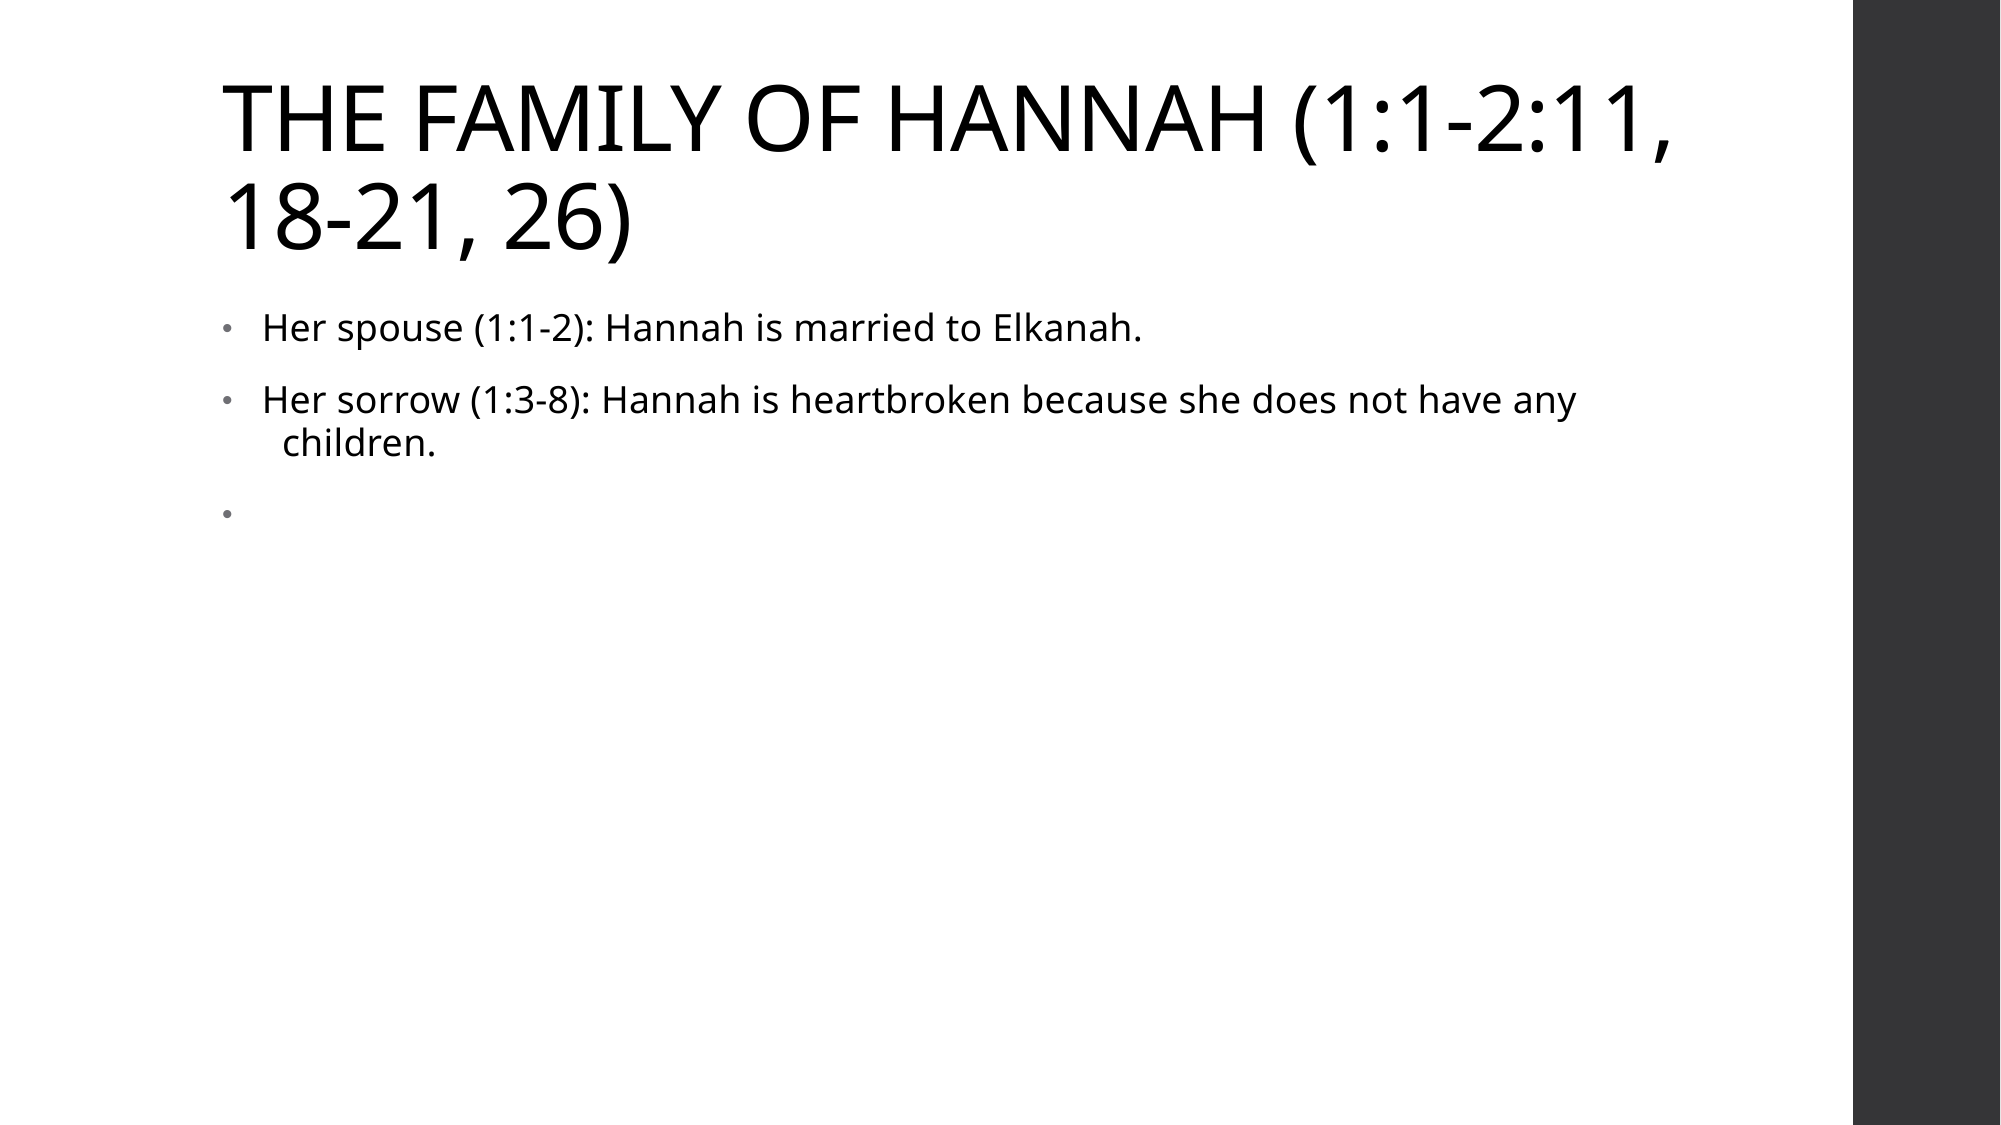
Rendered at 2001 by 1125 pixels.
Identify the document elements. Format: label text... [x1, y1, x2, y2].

title THE FAMILY OF HANNAH (1:1-2:11, 18-21, 26) [206, 60, 1797, 278]
list Her spouse (1:1-2): Hannah is married to Elkanah. Her sorrow (1:3-8): Hannah is heartbroken because she does not have any children. [206, 299, 1617, 1014]
